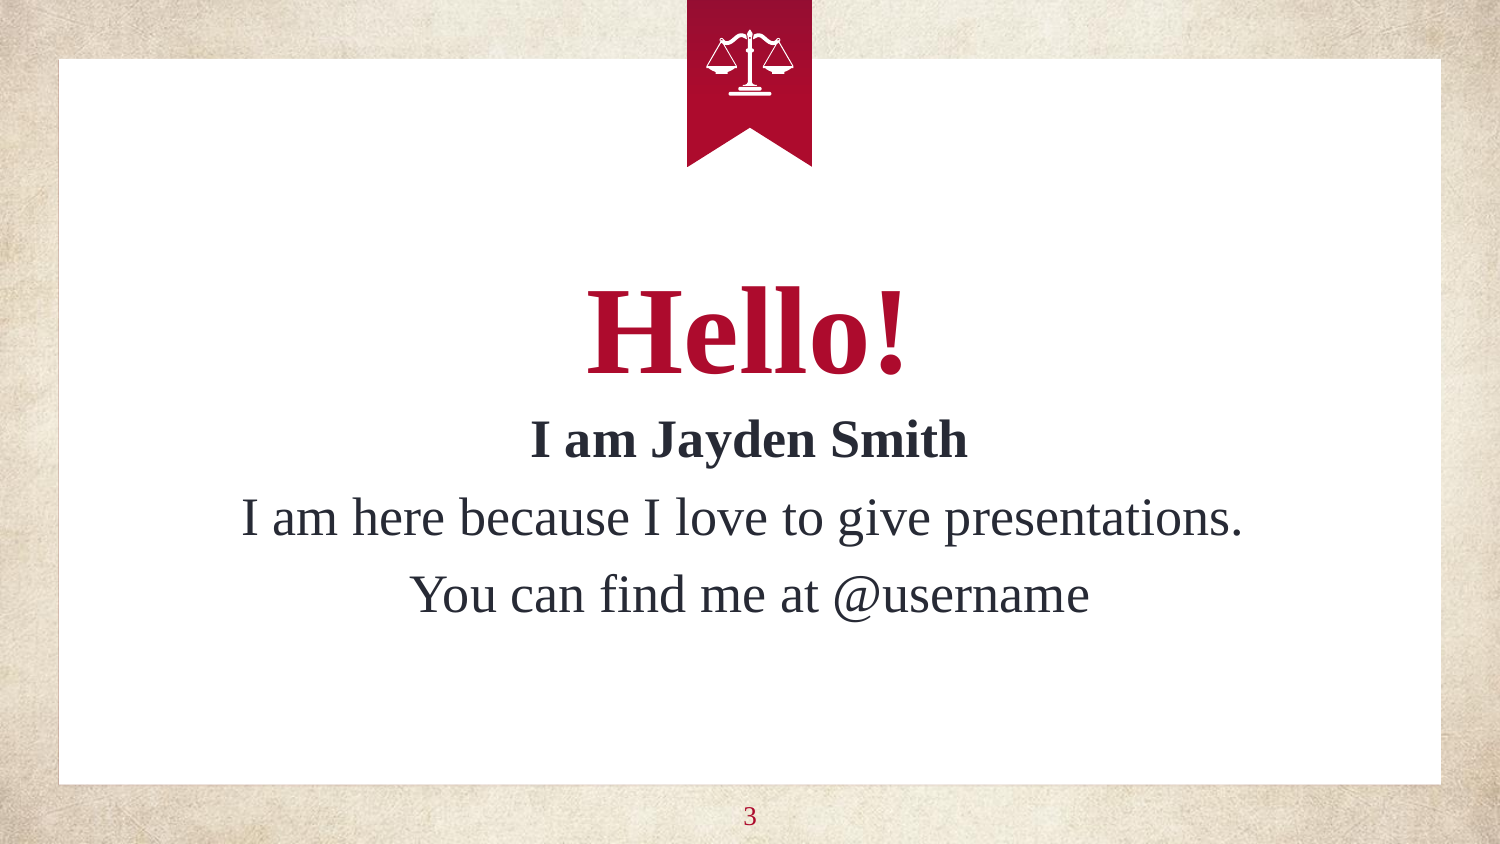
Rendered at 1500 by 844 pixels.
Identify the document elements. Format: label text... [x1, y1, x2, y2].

title Hello! [209, 266, 1291, 400]
subtitle I am Jayden Smith I am here because I love to give presentations. You can find me at @username [209, 403, 1291, 663]
picture [0, 0, 687, 844]
slide_number <number> [666, 784, 834, 844]
picture [813, 0, 1500, 844]
